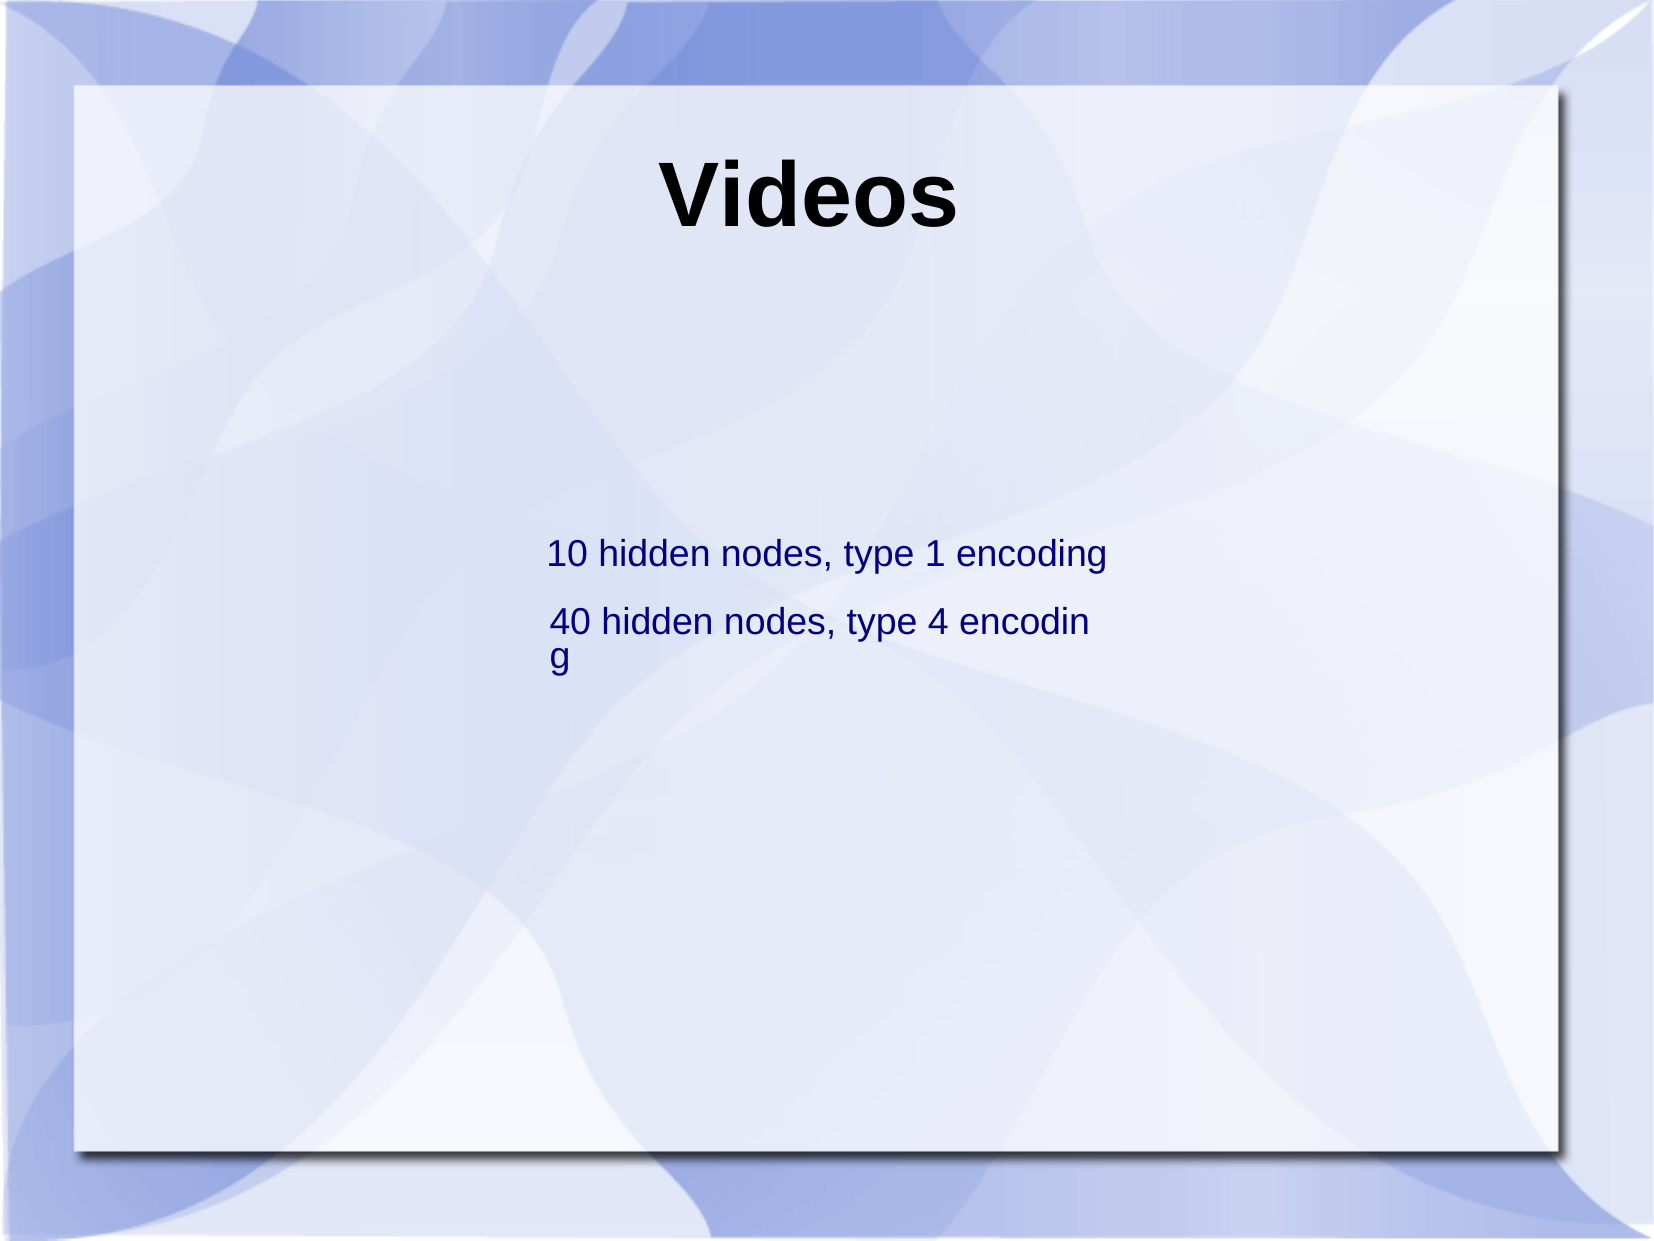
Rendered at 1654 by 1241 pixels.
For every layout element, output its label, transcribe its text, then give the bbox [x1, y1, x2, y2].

title Videos [82, 98, 1536, 291]
text_box 10 hidden nodes, type 1 encoding [531, 525, 1123, 582]
text_box 40 hidden nodes, type 4 encoding [534, 593, 1119, 664]
picture [0, 0, 1654, 1241]
